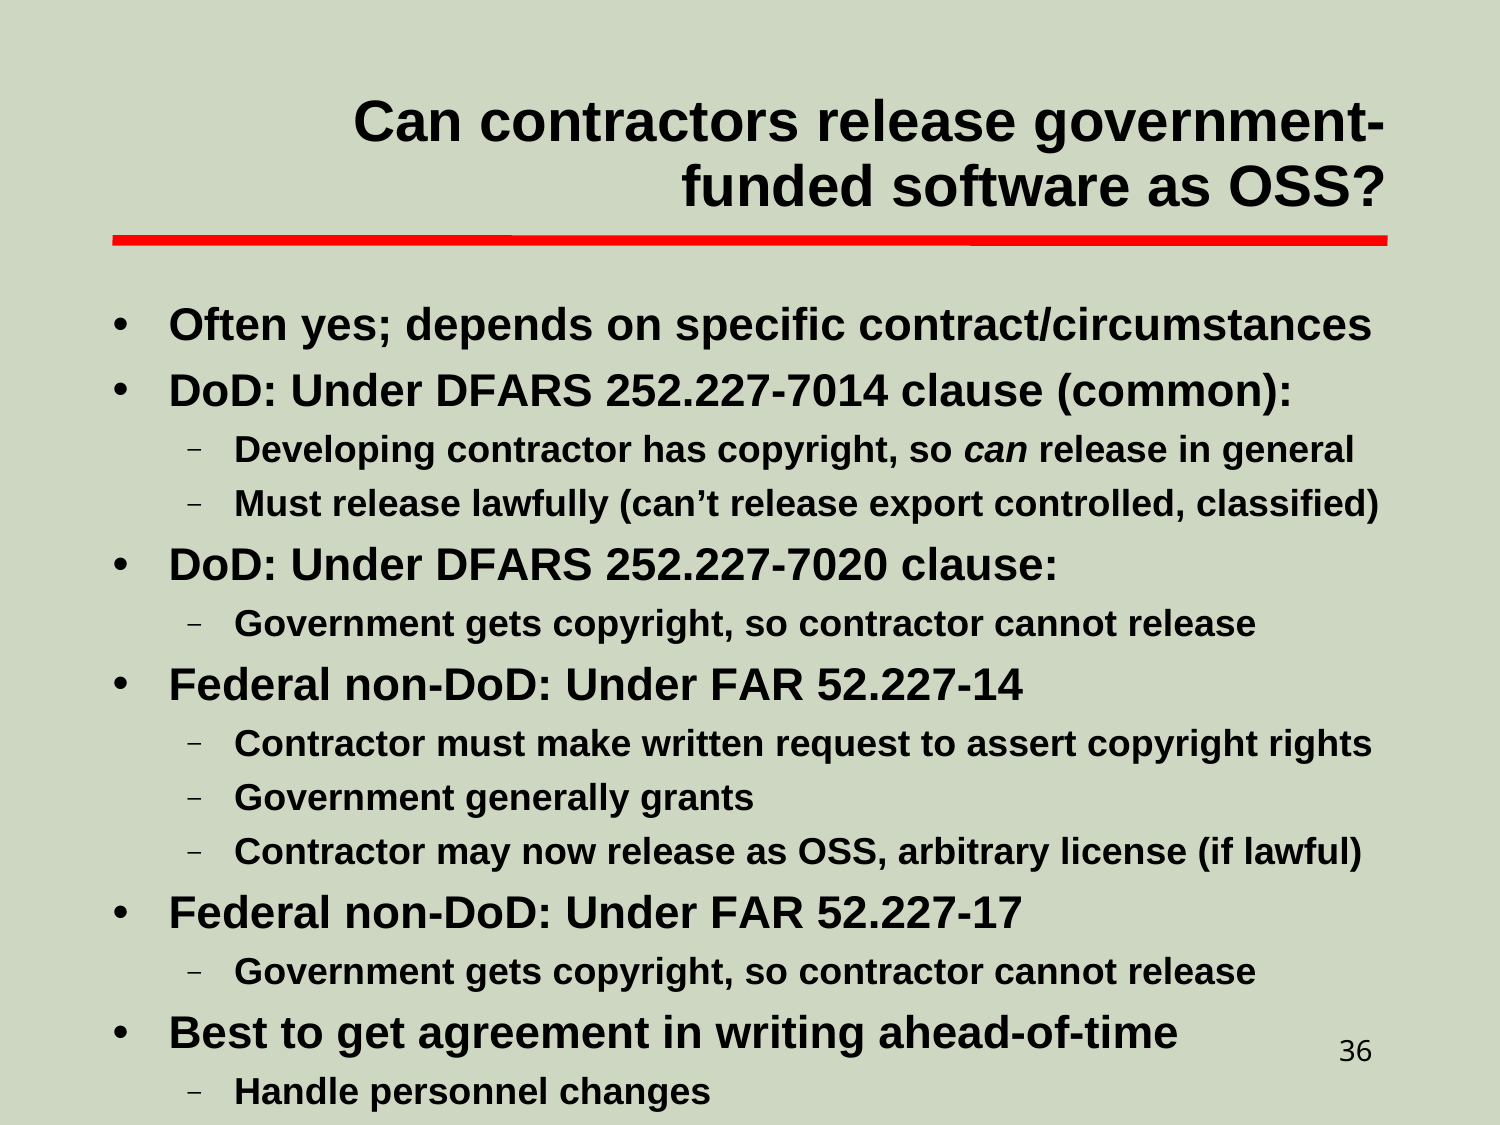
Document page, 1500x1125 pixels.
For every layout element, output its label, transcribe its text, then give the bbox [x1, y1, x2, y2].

title Can contractors release government-funded software as OSS? [337, 85, 1388, 224]
list Often yes; depends on specific contract/circumstances DoD: Under DFARS 252.227-7014 clause (common): Developing contractor has copyright, so can release in general Must release lawfully (can’t release export controlled, classified) DoD: Under DFARS 252.227-7020 clause: Government gets copyright, so contractor cannot release Federal non-DoD: Under FAR 52.227-14 Contractor must make written request to assert copyright rights Government generally grants Contractor may now release as OSS, arbitrary license (if lawful) Federal non-DoD: Under FAR 52.227-17 Government gets copyright, so contractor cannot release Best to get agreement in writing ahead-of-time Handle personnel changes [112, 299, 1388, 1114]
